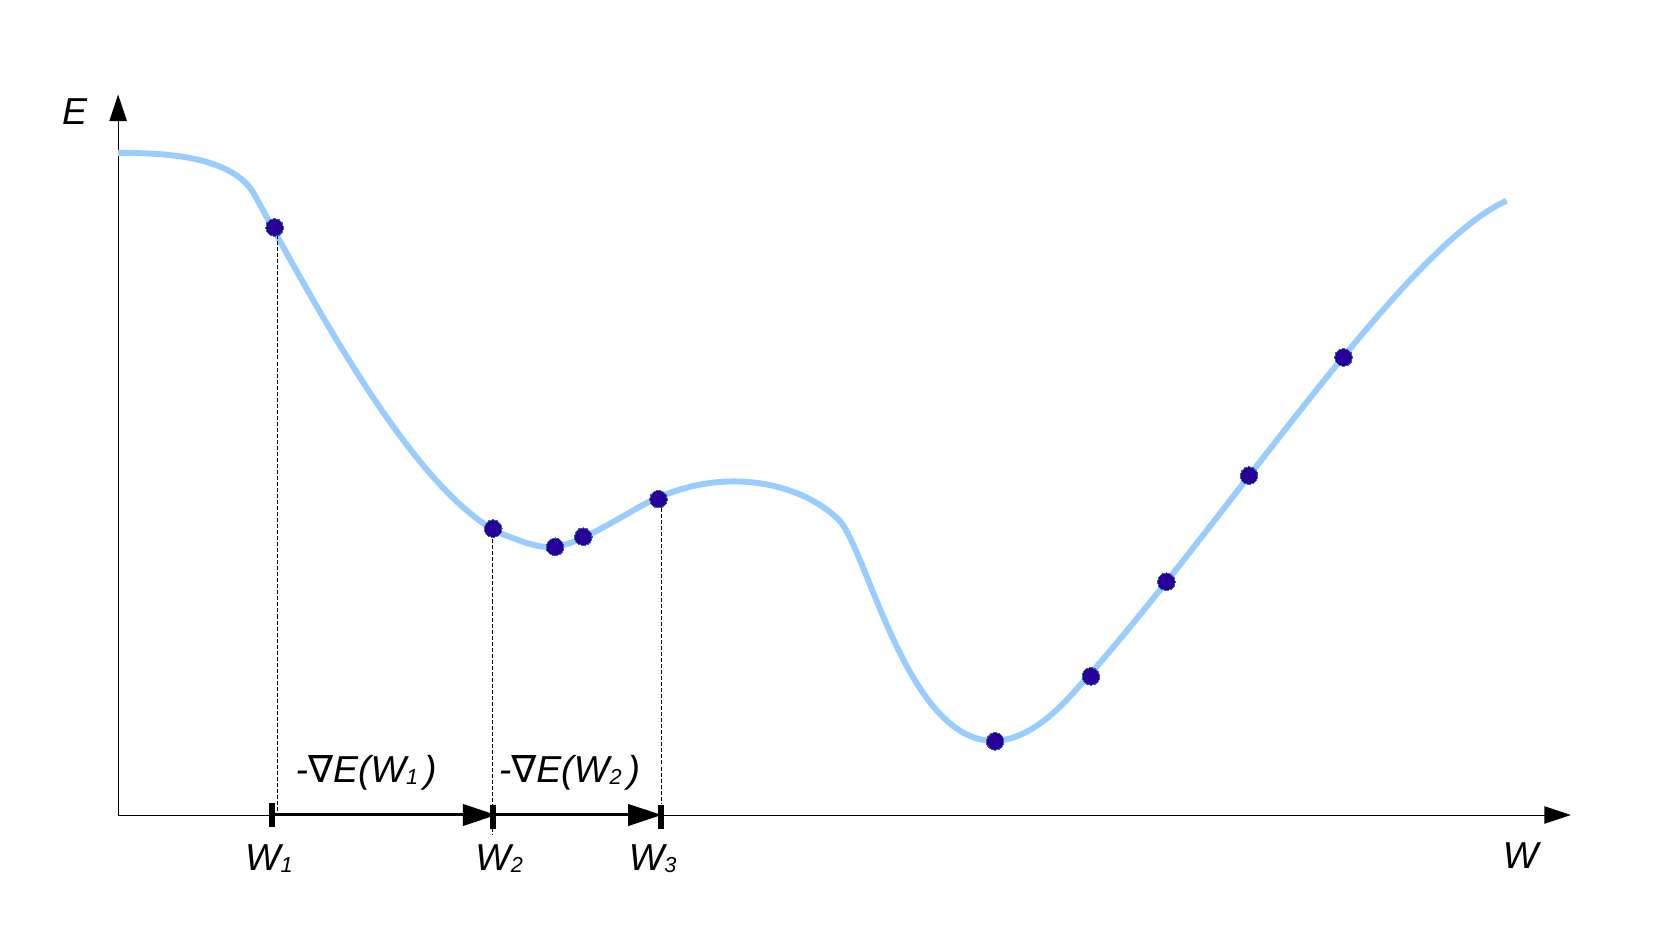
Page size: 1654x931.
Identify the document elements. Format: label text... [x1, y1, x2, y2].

text_box [649, 490, 668, 508]
text_box [1334, 348, 1353, 367]
text_box [1240, 466, 1258, 485]
text_box [986, 732, 1004, 751]
text_box [1157, 572, 1176, 591]
text_box E [47, 82, 154, 140]
text_box W3 [614, 828, 709, 899]
text_box [546, 537, 564, 556]
text_box [574, 527, 593, 546]
text_box -∇E(W1 ) [280, 740, 482, 810]
text_box [265, 218, 284, 237]
text_box W2 [460, 828, 556, 899]
text_box -∇E(W2 ) [484, 740, 686, 810]
text_box W1 [230, 828, 325, 899]
text_box W [1488, 826, 1595, 884]
text_box [484, 519, 503, 538]
text_box [1082, 667, 1100, 686]
